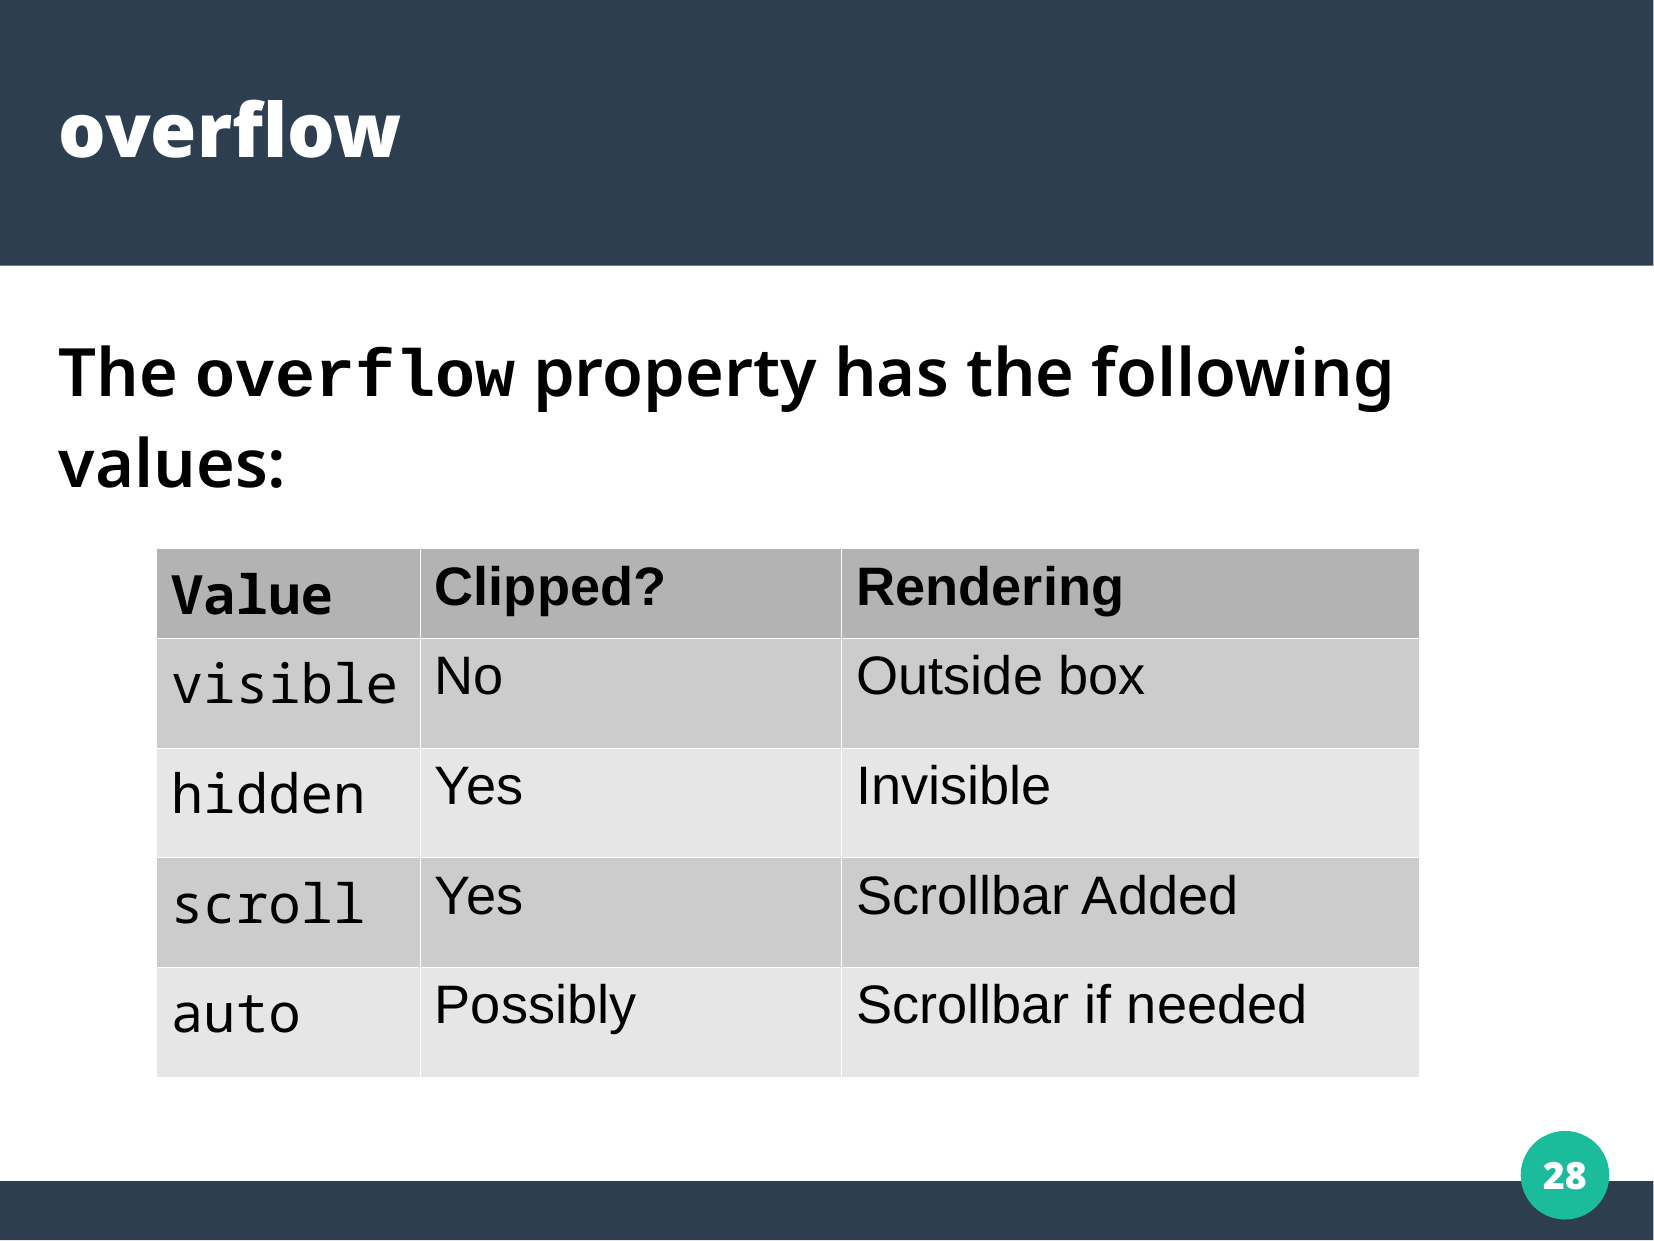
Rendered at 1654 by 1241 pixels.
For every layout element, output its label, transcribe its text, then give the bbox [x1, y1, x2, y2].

table_cell auto [157, 968, 420, 1077]
table_cell Yes [421, 749, 841, 857]
list The overflow property has the following values: [59, 324, 1595, 1152]
table_header Clipped? [421, 549, 841, 638]
table_cell Invisible [842, 749, 1419, 857]
table_cell Possibly [421, 968, 841, 1077]
title overflow [59, 49, 1595, 207]
table_cell hidden [157, 749, 420, 857]
table_cell Yes [421, 858, 841, 967]
table_cell Outside box [842, 639, 1419, 748]
table_header Rendering [842, 549, 1419, 638]
table_cell No [421, 639, 841, 748]
table_cell visible [157, 639, 420, 748]
table_header Value [157, 549, 420, 638]
table_cell scroll [157, 858, 420, 967]
table_cell Scrollbar Added [842, 858, 1419, 967]
table_cell Scrollbar if needed [842, 968, 1419, 1077]
